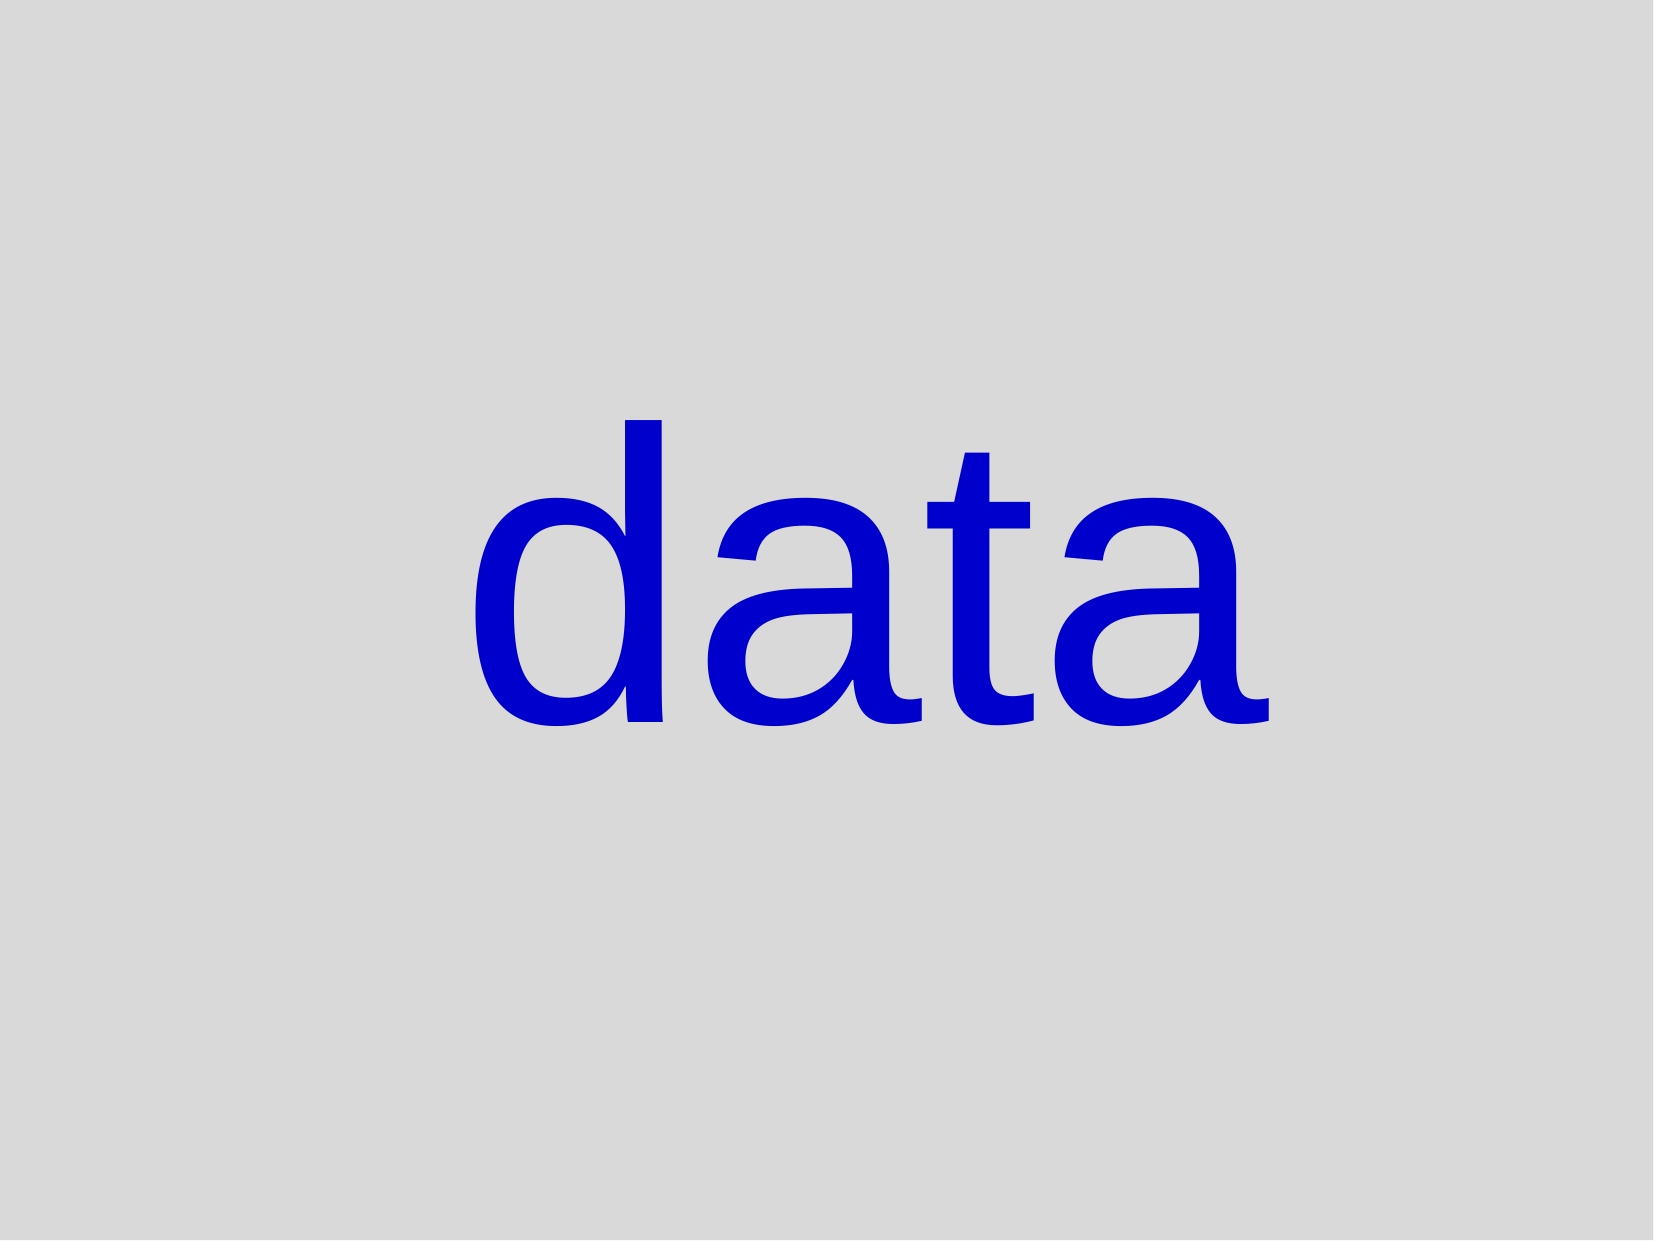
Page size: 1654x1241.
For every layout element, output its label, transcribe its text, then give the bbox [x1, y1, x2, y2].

text_box data [443, 343, 1285, 824]
text_box [0, 0, 1654, 1241]
